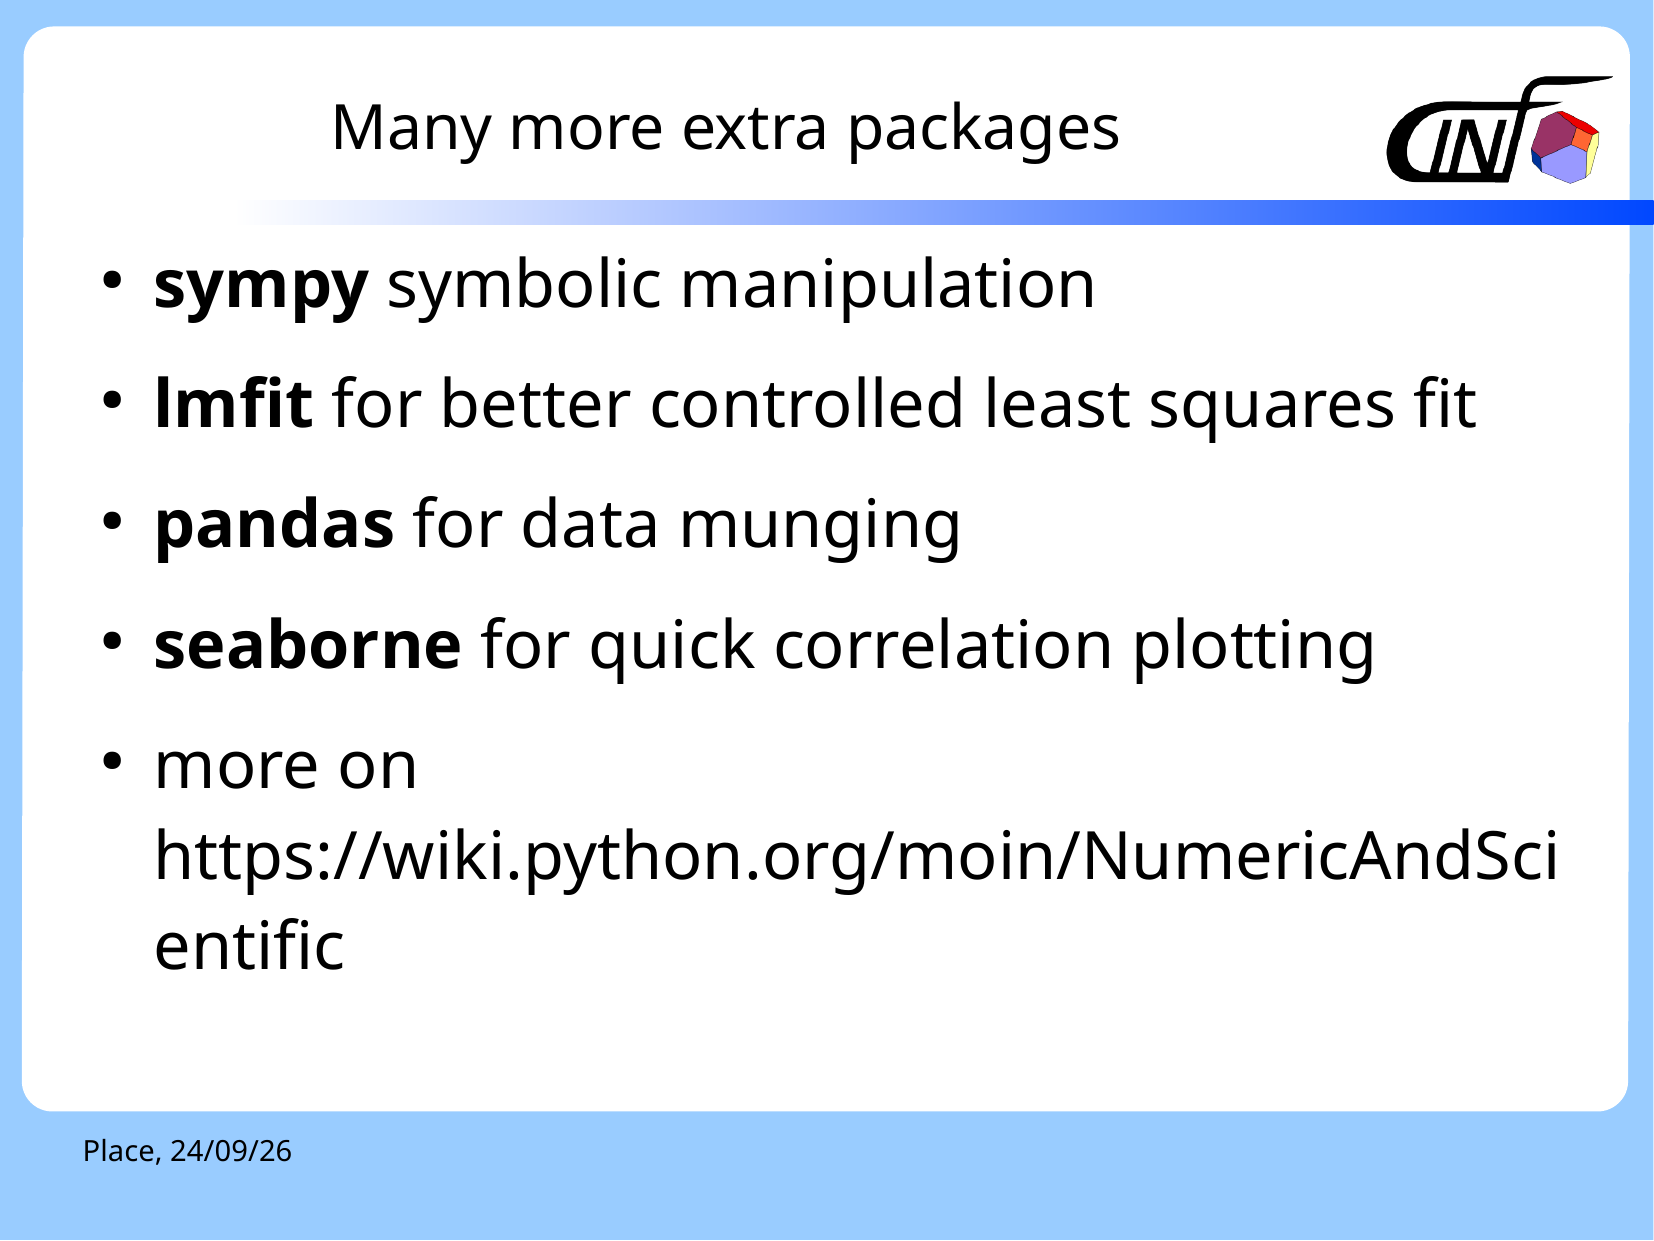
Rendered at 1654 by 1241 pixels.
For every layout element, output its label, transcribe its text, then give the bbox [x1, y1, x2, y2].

title Many more extra packages [82, 49, 1371, 201]
picture [1386, 76, 1613, 184]
list sympy symbolic manipulation lmfit for better controlled least squares fit pandas for data munging seaborne for quick correlation plotting more on https://wiki.python.org/moin/NumericAndScientific [82, 236, 1571, 1055]
